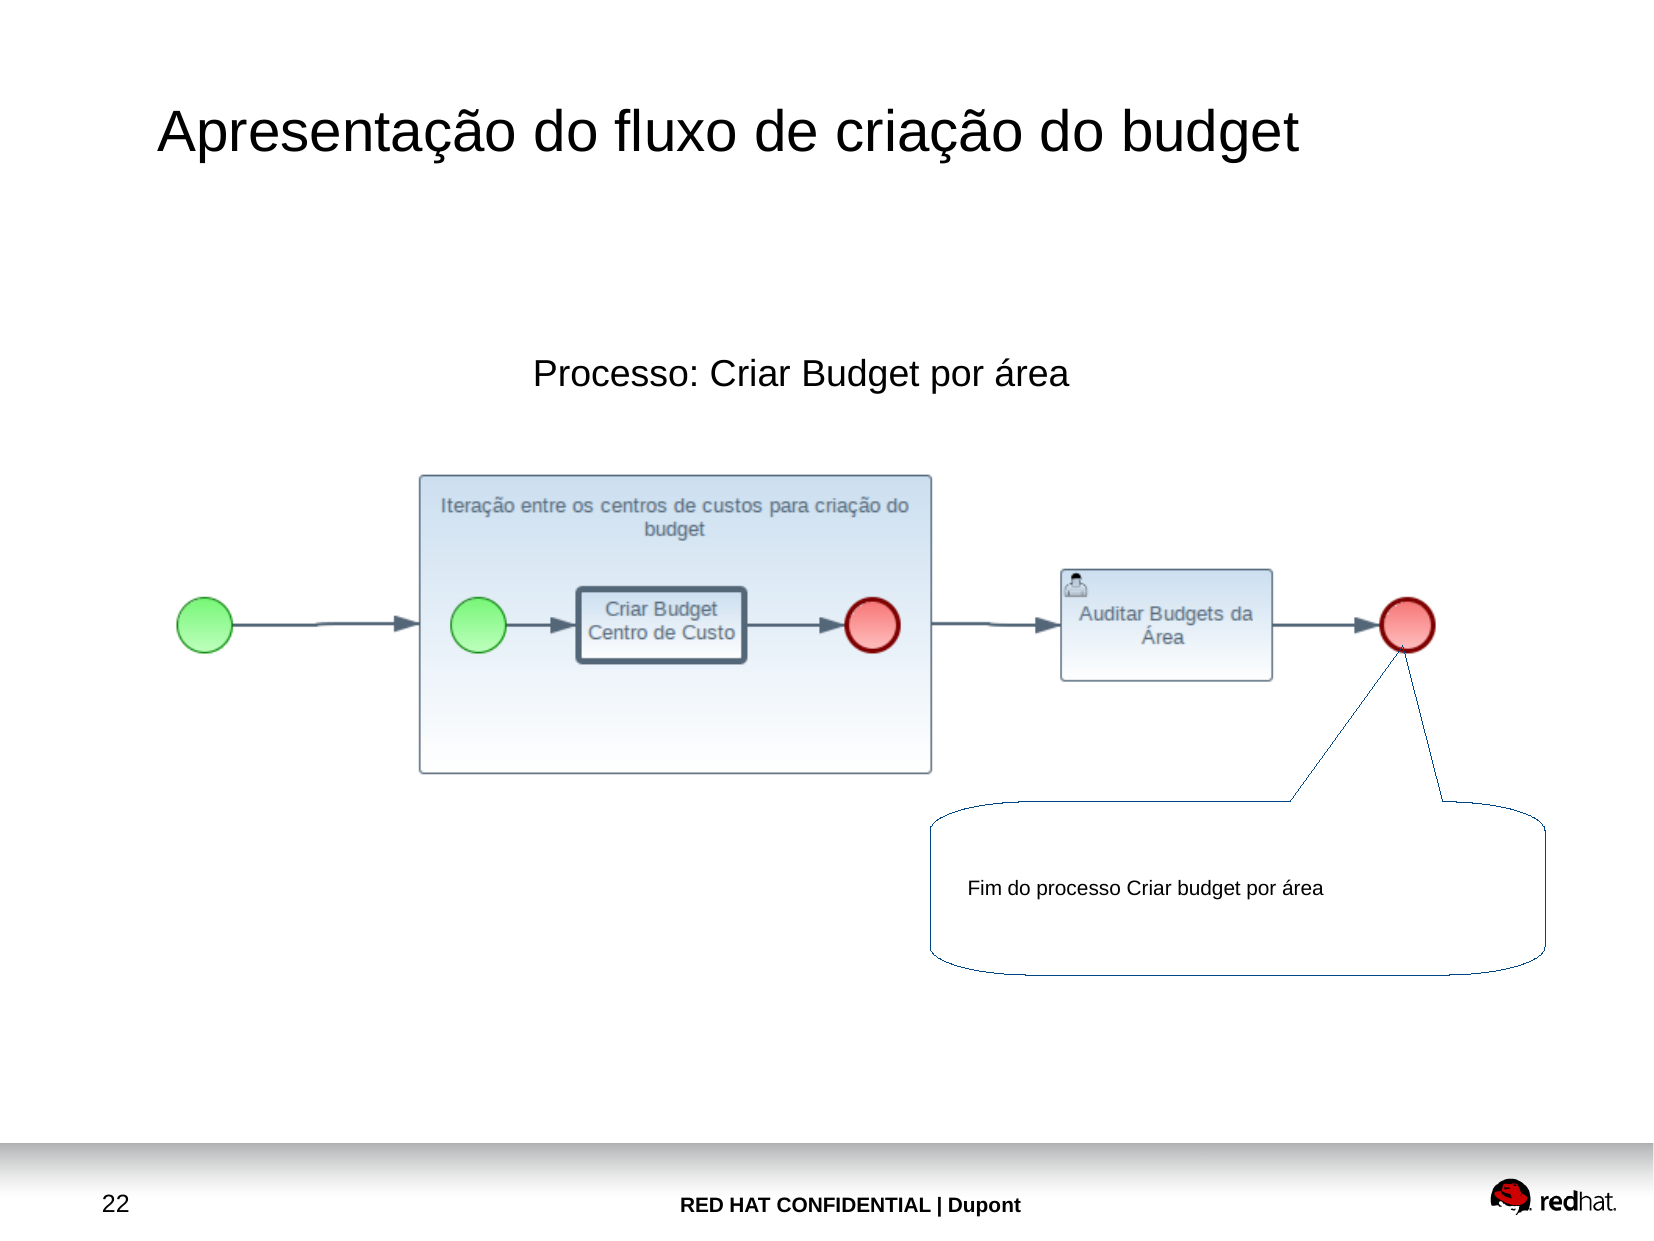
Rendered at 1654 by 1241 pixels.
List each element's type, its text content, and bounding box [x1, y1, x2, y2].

picture [0, 1143, 1654, 1241]
text_box Processo: Criar Budget por área [518, 345, 1096, 402]
text_box Apresentação do fluxo de criação do budget [82, 37, 1571, 226]
text_box Fim do processo Criar budget por área [930, 645, 1546, 976]
picture [144, 428, 1511, 812]
